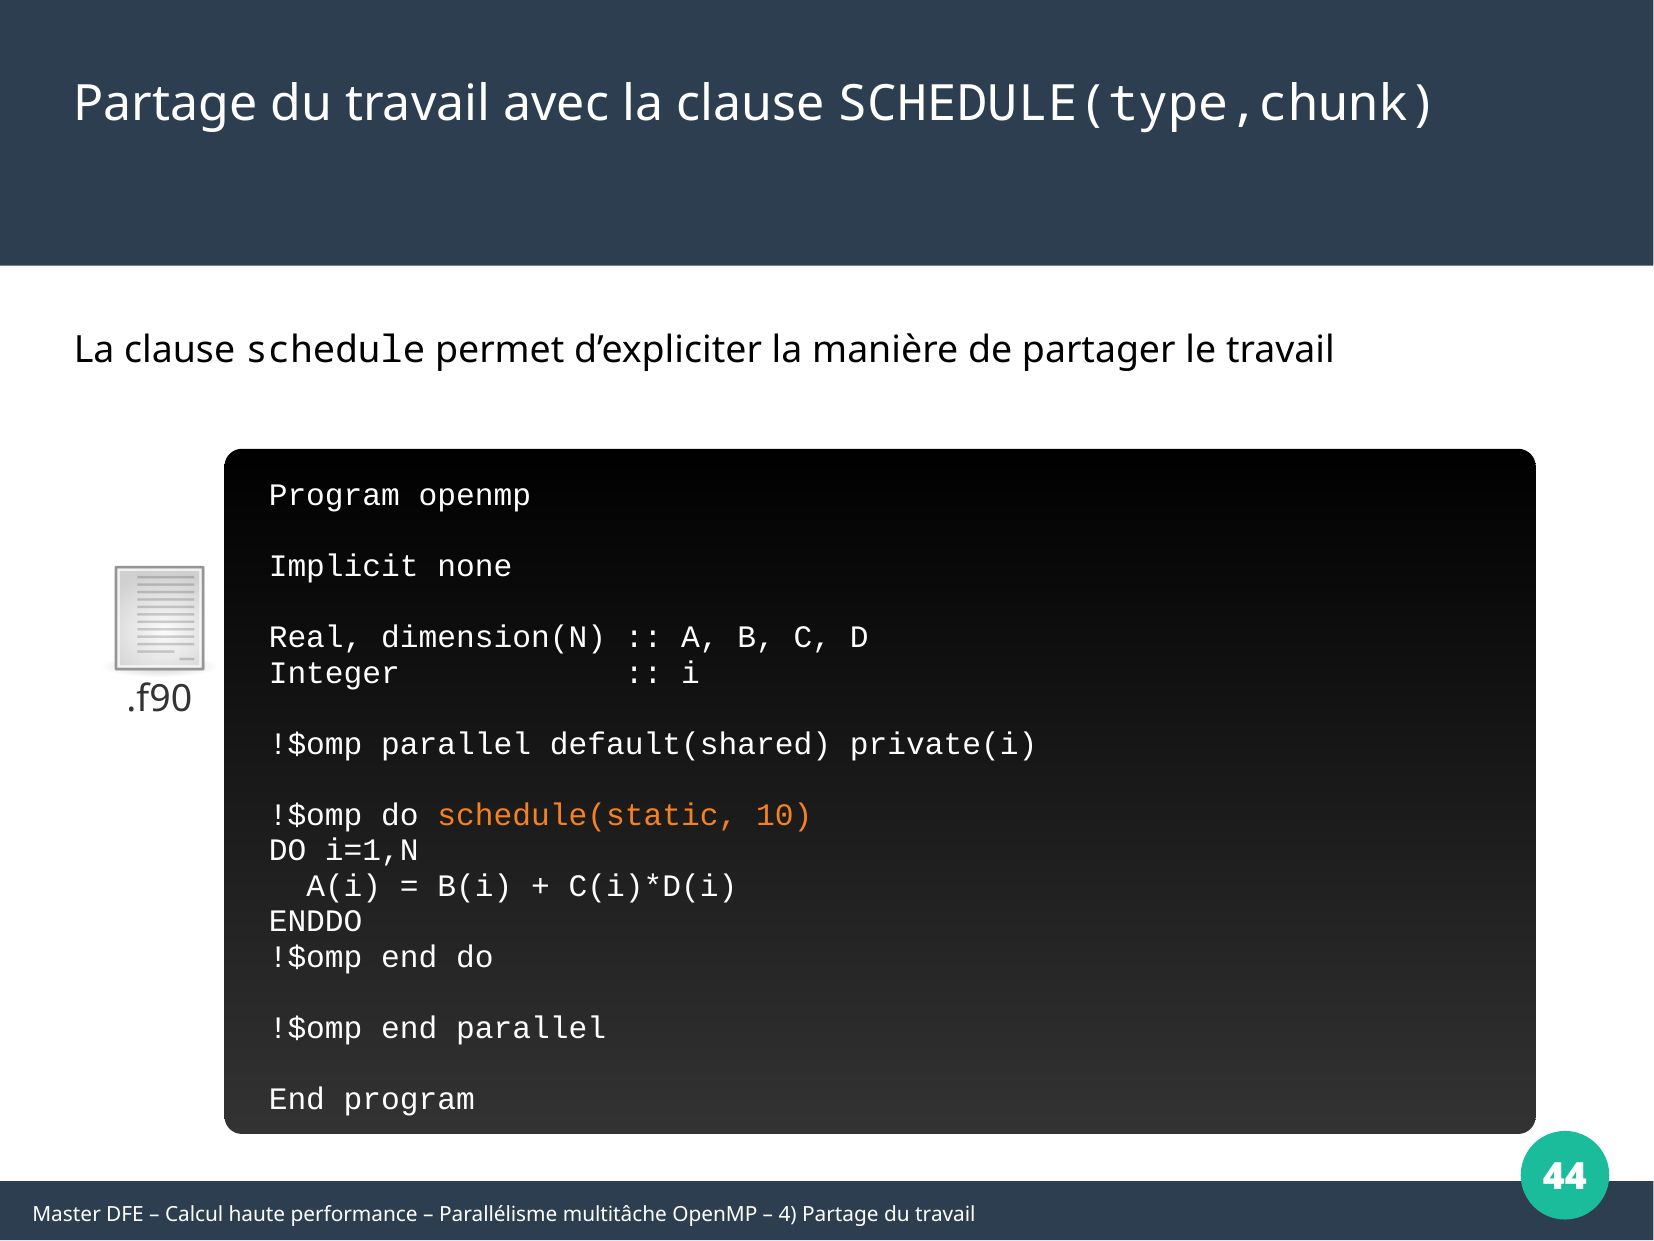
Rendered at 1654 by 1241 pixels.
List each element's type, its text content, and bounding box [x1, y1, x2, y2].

text_box .f90 [82, 663, 237, 730]
text_box Program openmp Implicit none Real, dimension(N) :: A, B, C, D Integer :: i !$omp parallel default(shared) private(i) !$omp do schedule(static, 10) DO i=1,N A(i) = B(i) + C(i)*D(i) ENDDO !$omp end do !$omp end parallel End program [254, 472, 1524, 1127]
text_box [224, 448, 1536, 1134]
text_box Partage du travail avec la clause SCHEDULE(type,chunk) [59, 59, 1477, 209]
picture [100, 561, 219, 663]
text_box Master DFE – Calcul haute performance – Parallélisme multitâche OpenMP – 4) Partage du travail [17, 1191, 1436, 1235]
text_box La clause schedule permet d’expliciter la manière de partager le travail [59, 314, 1630, 483]
